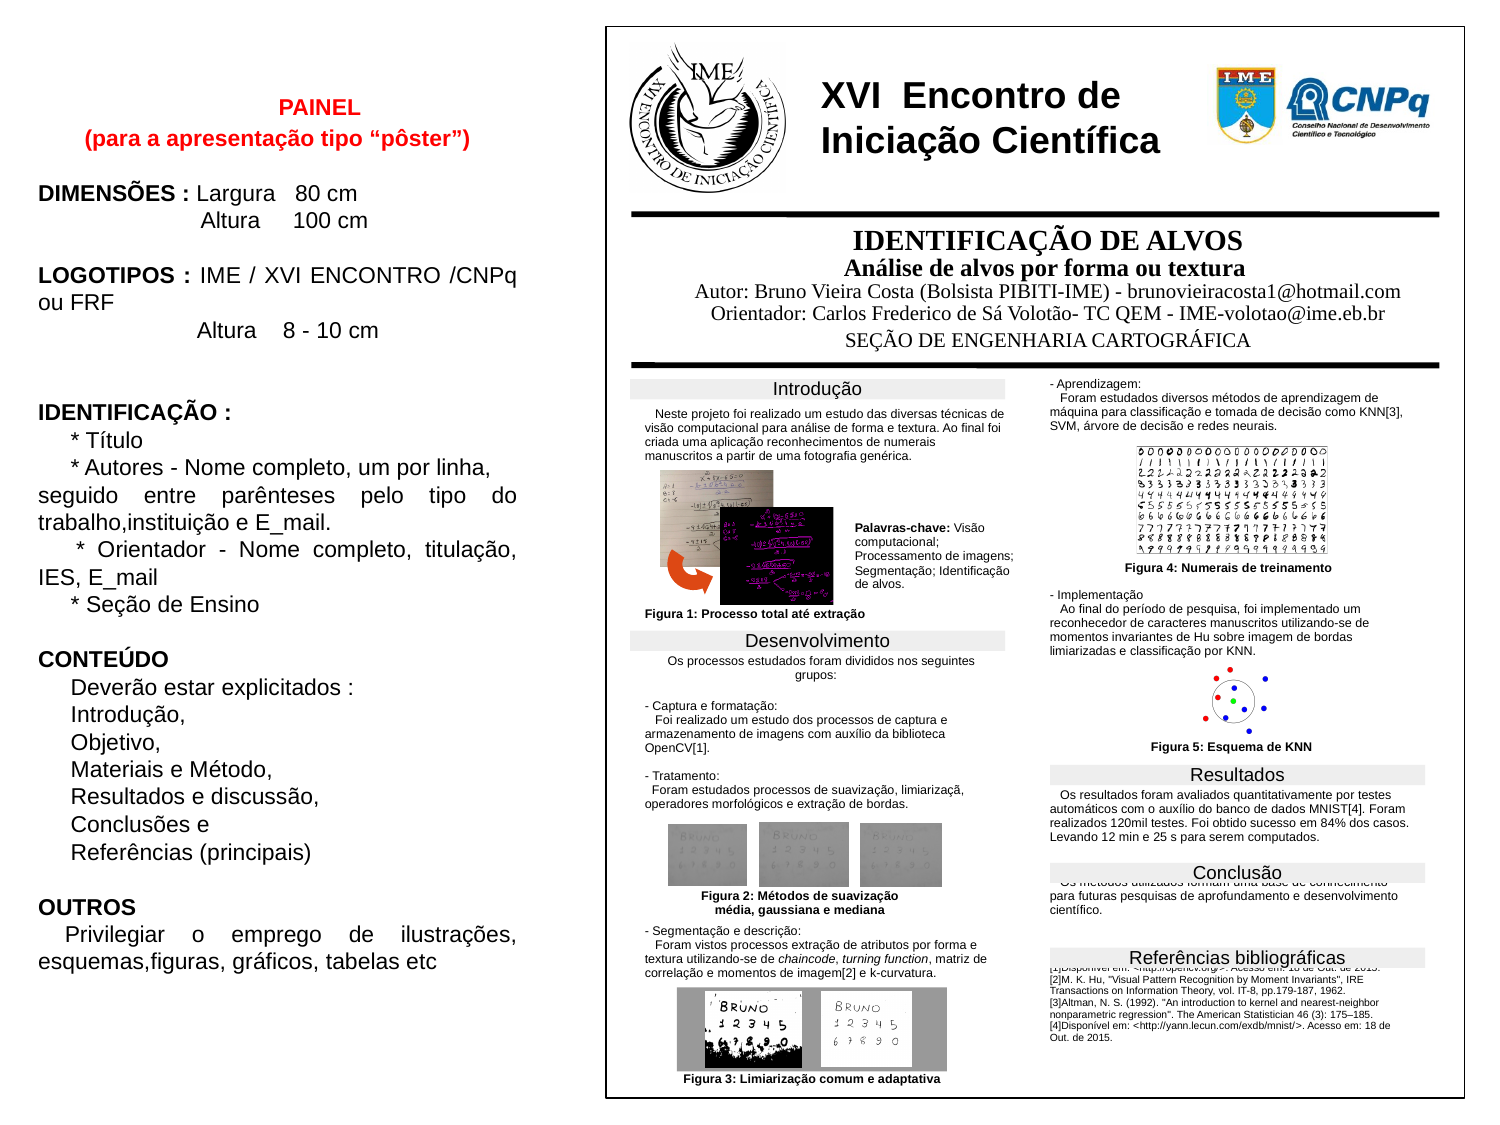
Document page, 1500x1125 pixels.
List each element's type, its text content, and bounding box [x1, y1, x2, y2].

text_box Palavras-chave: Visão computacional; Processamento de imagens; Segmentação; Identificação de alvos. [840, 514, 1035, 612]
picture [1136, 446, 1328, 553]
text_box Neste projeto foi realizado um estudo das diversas técnicas de visão computacional para análise de forma e textura. Ao final foi criada uma aplicação reconhecimentos de numerais manuscritos a partir de uma fotografia genérica. [630, 399, 1021, 499]
picture [821, 991, 912, 1067]
text_box [667, 549, 714, 595]
text_box Introdução [630, 379, 1006, 400]
picture [705, 991, 802, 1068]
text_box Figura 5: Esquema de KNN [1135, 732, 1327, 762]
text_box - Aprendizagem: Foram estudados diversos métodos de aprendizagem de máquina para classificação e tomada de decisão como KNN[3], SVM, árvore de decisão e redes neurais. - Implementação Ao final do período de pesquisa, foi implementado um reconhecedor de caracteres manuscritos utilizando-se de momentos invariantes de Hu sobre imagem de bordas limiarizadas e classificação por KNN. Os resultados foram avaliados quantitativamente por testes automáticos com o auxílio do banco de dados MNIST[4]. Foram realizados 120mil testes. Foi obtido sucesso em 84% dos casos. Levando 12 min e 25 s para serem computados. Os métodos utilizados formam uma base de conhecimento para futuras pesquisas de aprofundamento e desenvolvimento científico. [1]Disponível em: <http://opencv.org/>. Acesso em: 18 de Out. de 2015. [2]M. K. Hu, "Visual Pattern Recognition by Moment Invariants", IRE Transactions on Information Theory, vol. IT-8, pp.179-187, 1962. [3]Altman, N. S. (1992). "An introduction to kernel and nearest-neighbor nonparametric regression". The American Statistician 46 (3): 175–185. [4]Disponível em: <http://yann.lecun.com/exdb/mnist/>. Acesso em: 18 de Out. de 2015. [1035, 370, 1426, 1078]
picture [629, 42, 786, 193]
text_box PAINEL (para a apresentação tipo “pôster”)‏ DIMENSÕES : Largura 80 cm Altura 100 cm LOGOTIPOS : IME / XVI ENCONTRO /CNPq ou FRF Altura 8 - 10 cm IDENTIFICAÇÃO : * Título * Autores - Nome completo, um por linha, seguido entre parênteses pelo tipo do trabalho,instituição e E_mail. * Orientador - Nome completo, titulação, IES, E_mail * Seção de Ensino CONTEÚDO Deverão estar explicitados : Introdução, Objetivo, Materiais e Método, Resultados e discussão, Conclusões e Referências (principais)‏ OUTROS Privilegiar o emprego de ilustrações, esquemas,figuras, gráficos, tabelas etc [25, 26, 531, 946]
text_box Conclusão [1050, 862, 1426, 883]
picture [860, 823, 942, 887]
picture [668, 824, 747, 886]
picture [1207, 64, 1435, 145]
text_box Figura 3: Limiarização comum e adaptativa [668, 1065, 959, 1095]
text_box Resultados [1050, 764, 1426, 786]
text_box Figura 1: Processo total até extração [630, 599, 881, 629]
text_box Figura 4: Numerais de treinamento [1110, 553, 1348, 583]
text_box Desenvolvimento [630, 630, 1006, 651]
text_box XVI Encontro de Iniciação Científica [807, 64, 1207, 159]
picture [759, 822, 849, 887]
text_box Os processos estudados foram divididos nos seguintes grupos: - Captura e formatação: Foi realizado um estudo dos processos de captura e armazenamento de imagens com auxílio da biblioteca OpenCV[1]. - Tratamento: Foram estudados processos de suavização, limiarizaçã, operadores morfológicos e extração de bordas. - Segmentação e descrição: Foram vistos processos extração de atributos por forma e textura utilizando-se de chaincode, turning function, matriz de correlação e momentos de imagem[2] e k-curvatura. [630, 646, 1021, 1122]
text_box Referências bibliográficas [1050, 947, 1426, 968]
picture [660, 470, 834, 599]
picture [1203, 667, 1268, 732]
text_box IDENTIFICAÇÃO DE ALVOS Análise de alvos por forma ou textura Autor: Bruno Vieira Costa (Bolsista PIBITI-IME) - brunovieiracosta1@hotmail.com Orientador: Carlos Frederico de Sá Volotão- TC QEM - IME-volotao@ime.eb.br SEÇÃO DE ENGENHARIA CARTOGRÁFICA [631, 219, 1465, 406]
